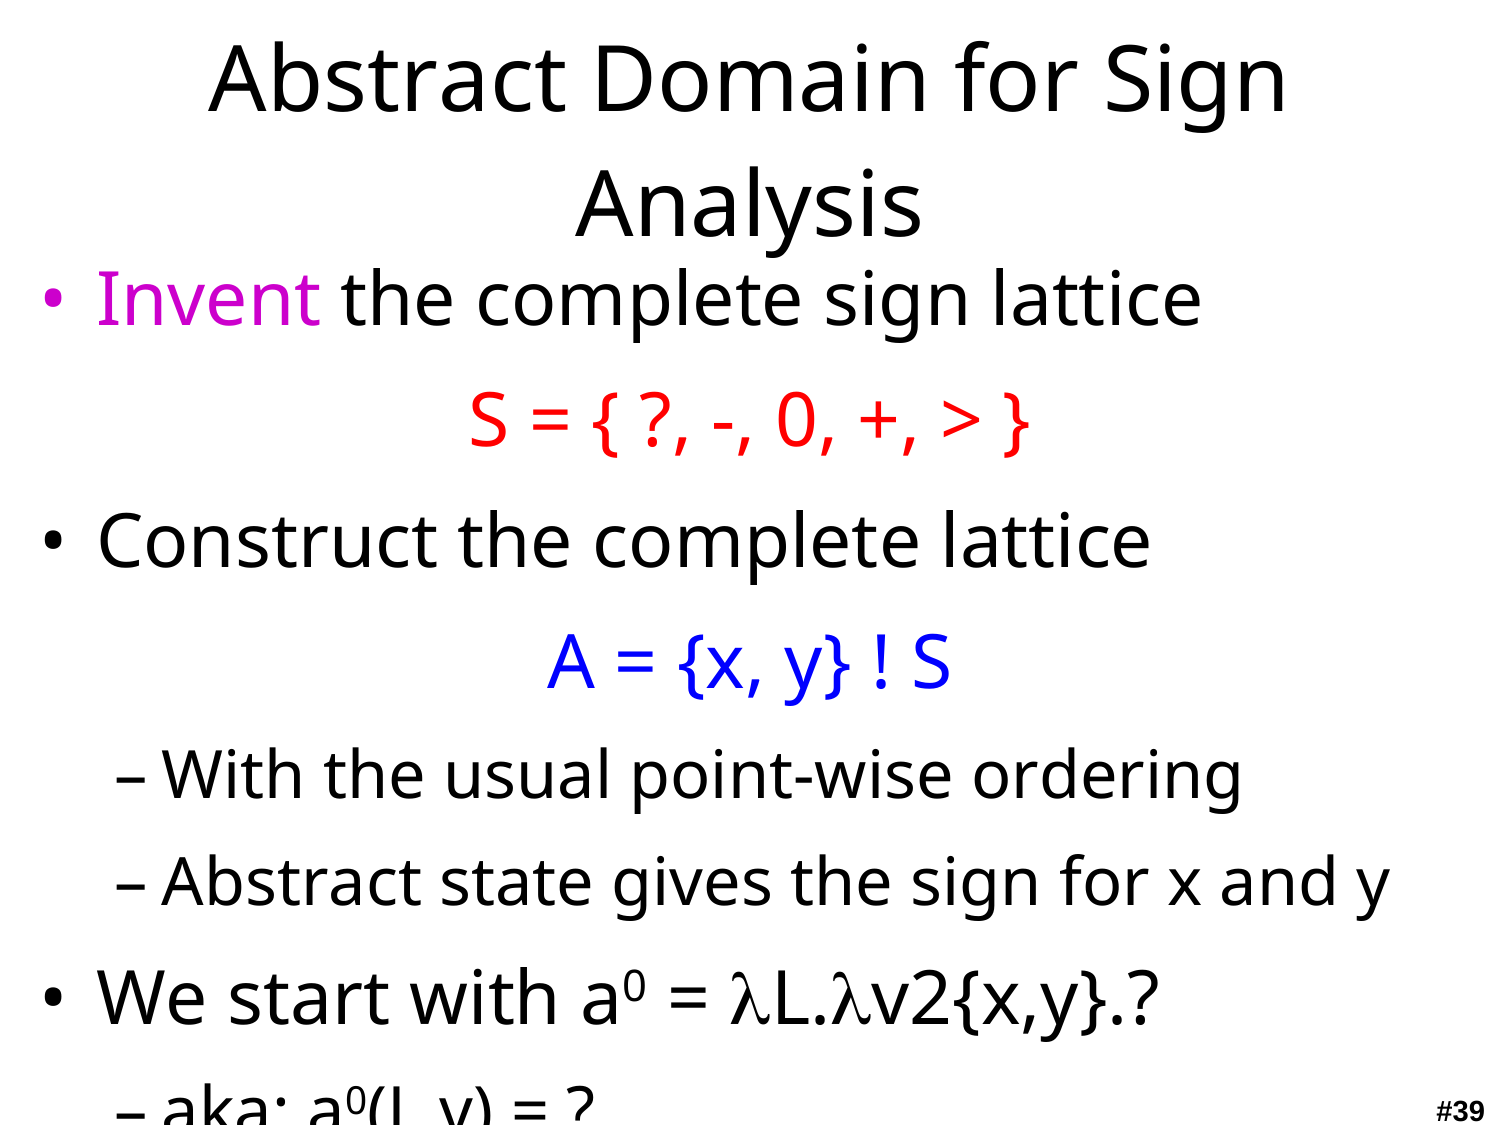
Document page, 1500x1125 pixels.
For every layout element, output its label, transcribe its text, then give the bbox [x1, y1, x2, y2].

title Abstract Domain for Sign Analysis [24, 45, 1476, 233]
list Invent the complete sign lattice S = { ?, -, 0, +, > } Construct the complete lattice A = {x, y} ! S With the usual point-wise ordering Abstract state gives the sign for x and y We start with a0 = L.v2{x,y}.? aka: a0(L,v) = ? [24, 237, 1476, 1075]
